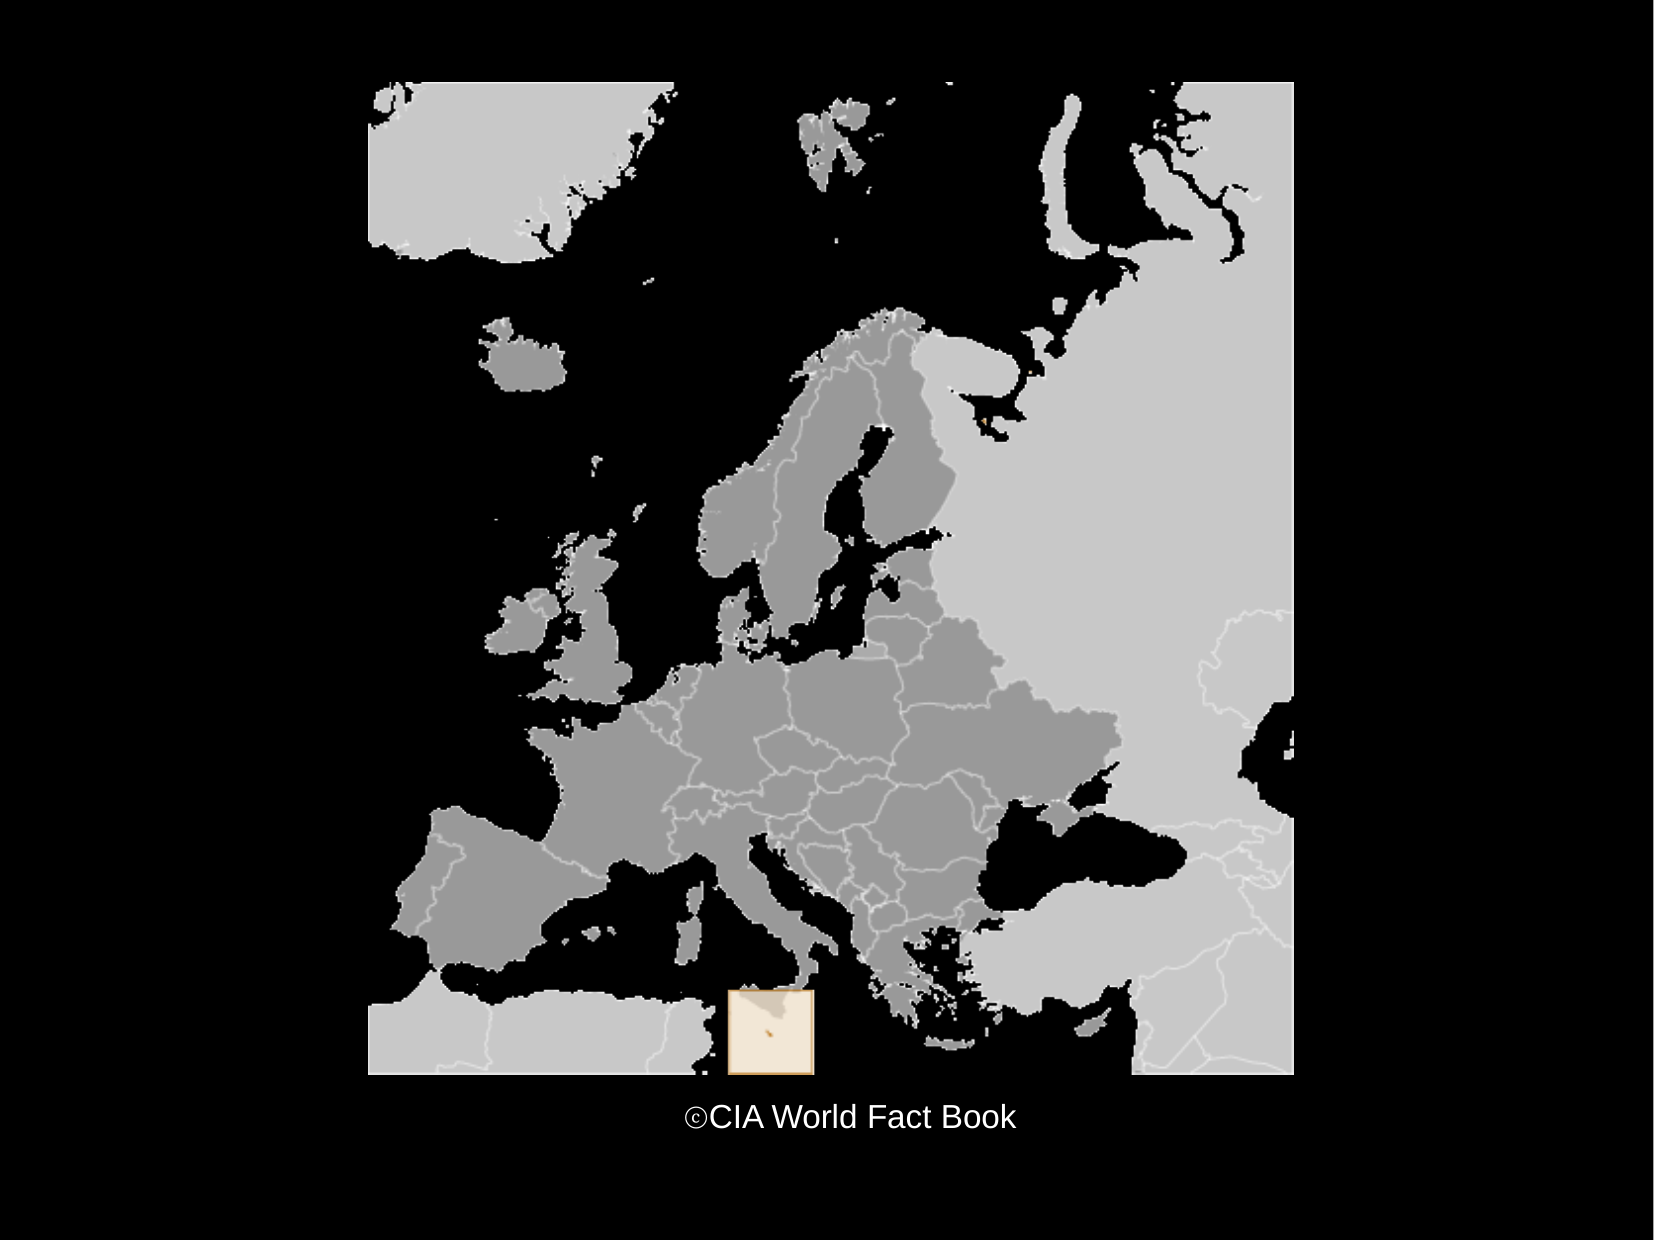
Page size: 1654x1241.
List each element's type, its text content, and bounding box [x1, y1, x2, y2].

list ⓒCIA World Fact Book [82, 1098, 1548, 1152]
picture [368, 82, 1294, 1075]
